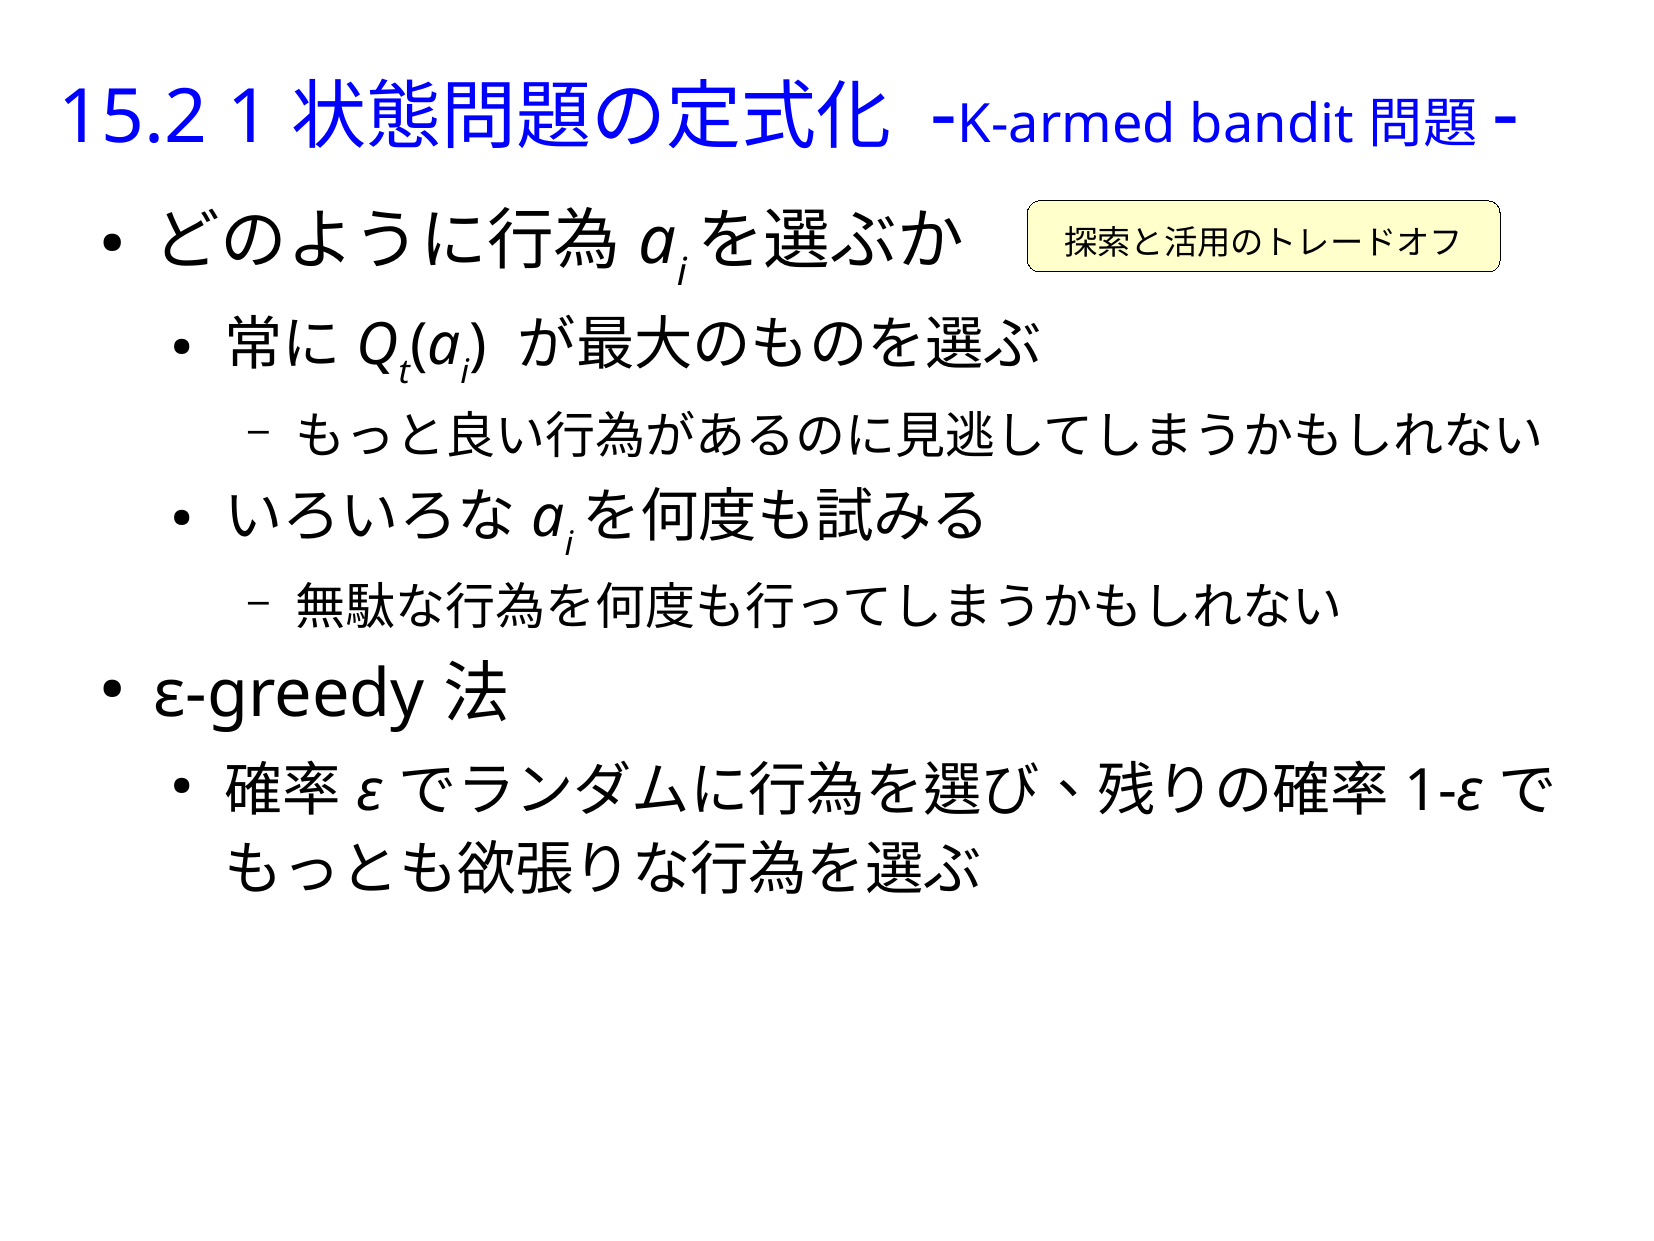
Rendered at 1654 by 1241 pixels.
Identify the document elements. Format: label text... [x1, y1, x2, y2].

title 15.2 1状態問題の定式化 -K-armed bandit問題- [59, 23, 1625, 198]
text_box 探索と活用のトレードオフ [1027, 200, 1501, 272]
list どのように行為aiを選ぶか 常にQt(ai) が最大のものを選ぶ もっと良い行為があるのに見逃してしまうかもしれない いろいろなaiを何度も試みる 無駄な行為を何度も行ってしまうかもしれない ε-greedy法 確率εでランダムに行為を選び、残りの確率1-εでもっとも欲張りな行為を選ぶ [82, 198, 1595, 993]
